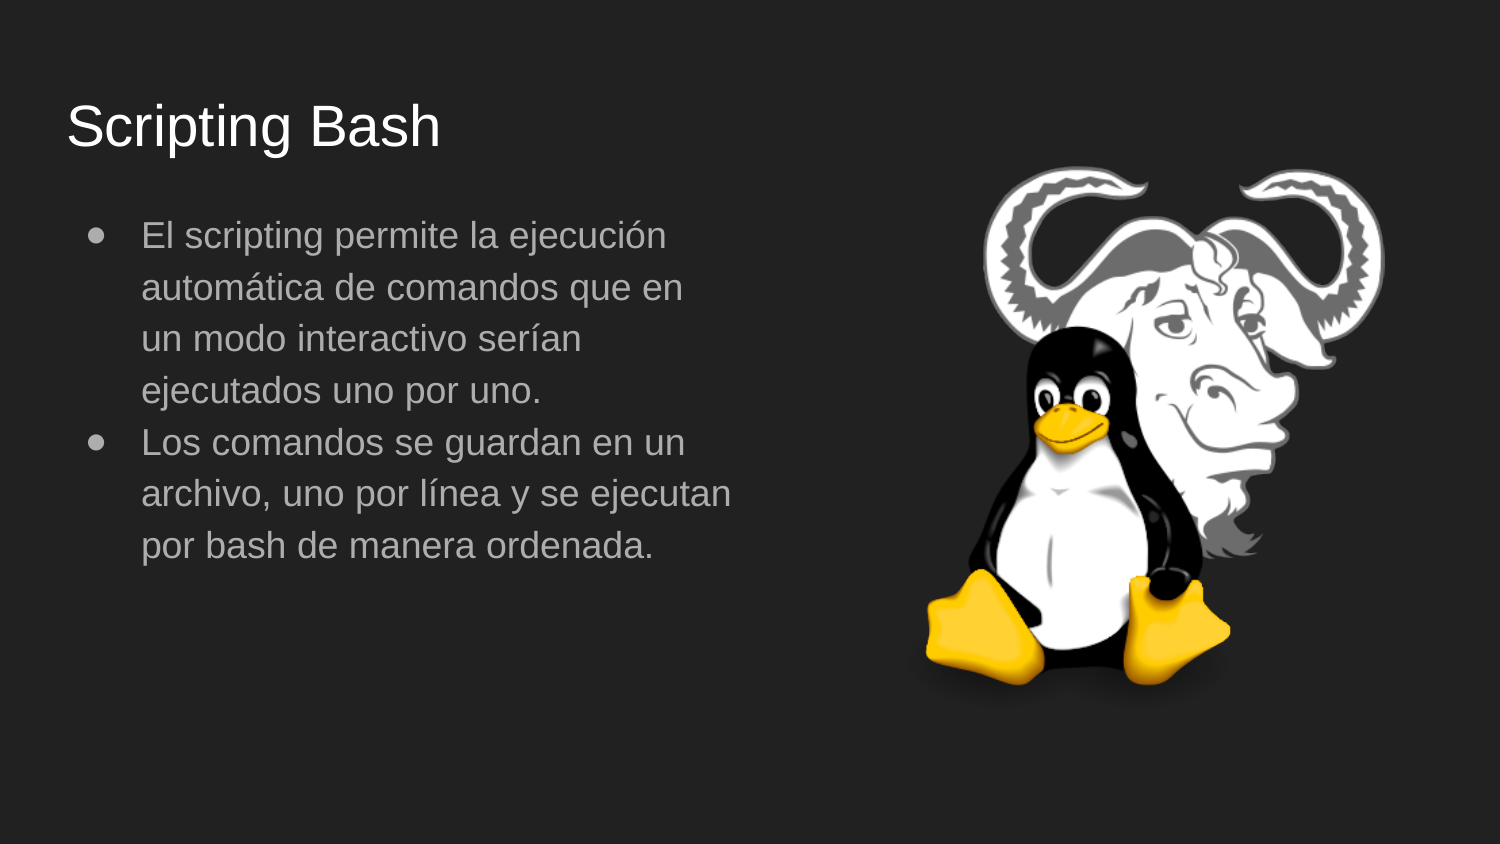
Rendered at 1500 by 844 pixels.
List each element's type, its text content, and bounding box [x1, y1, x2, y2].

title Scripting Bash [51, 72, 1449, 167]
list El scripting permite la ejecución automática de comandos que en un modo interactivo serían ejecutados uno por uno. Los comandos se guardan en un archivo, uno por línea y se ejecutan por bash de manera ordenada. [51, 189, 750, 750]
picture [906, 166, 1385, 710]
